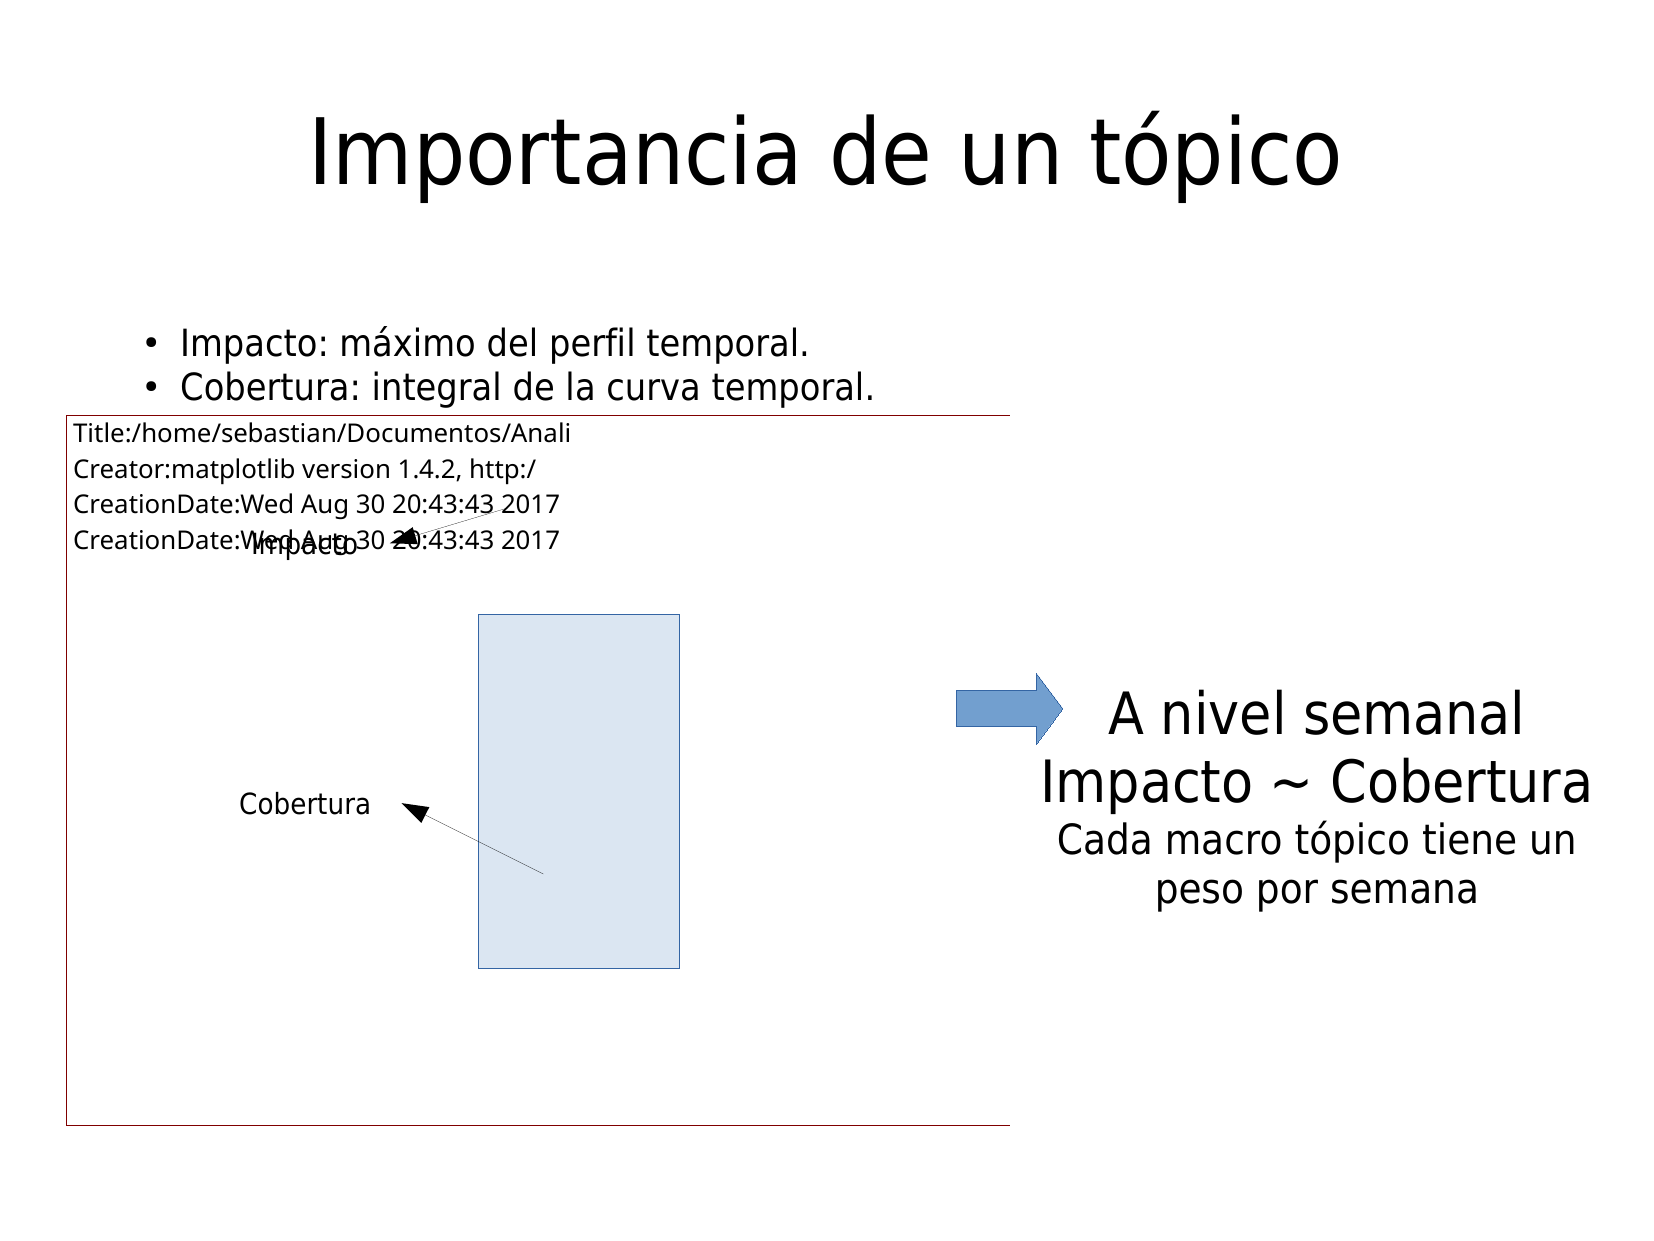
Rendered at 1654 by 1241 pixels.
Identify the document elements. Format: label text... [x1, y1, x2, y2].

text_box Cobertura [224, 779, 426, 839]
text_box [478, 614, 680, 969]
title Importancia de un tópico [82, 49, 1571, 257]
text_box A nivel semanal Impacto ~ Cobertura Cada macro tópico tiene un peso por semana [998, 673, 1636, 923]
text_box [956, 690, 998, 727]
text_box Impacto [236, 519, 426, 573]
picture [64, 413, 1010, 1126]
text_box Impacto: máximo del perfil temporal. Cobertura: integral de la curva temporal. [129, 314, 1247, 426]
